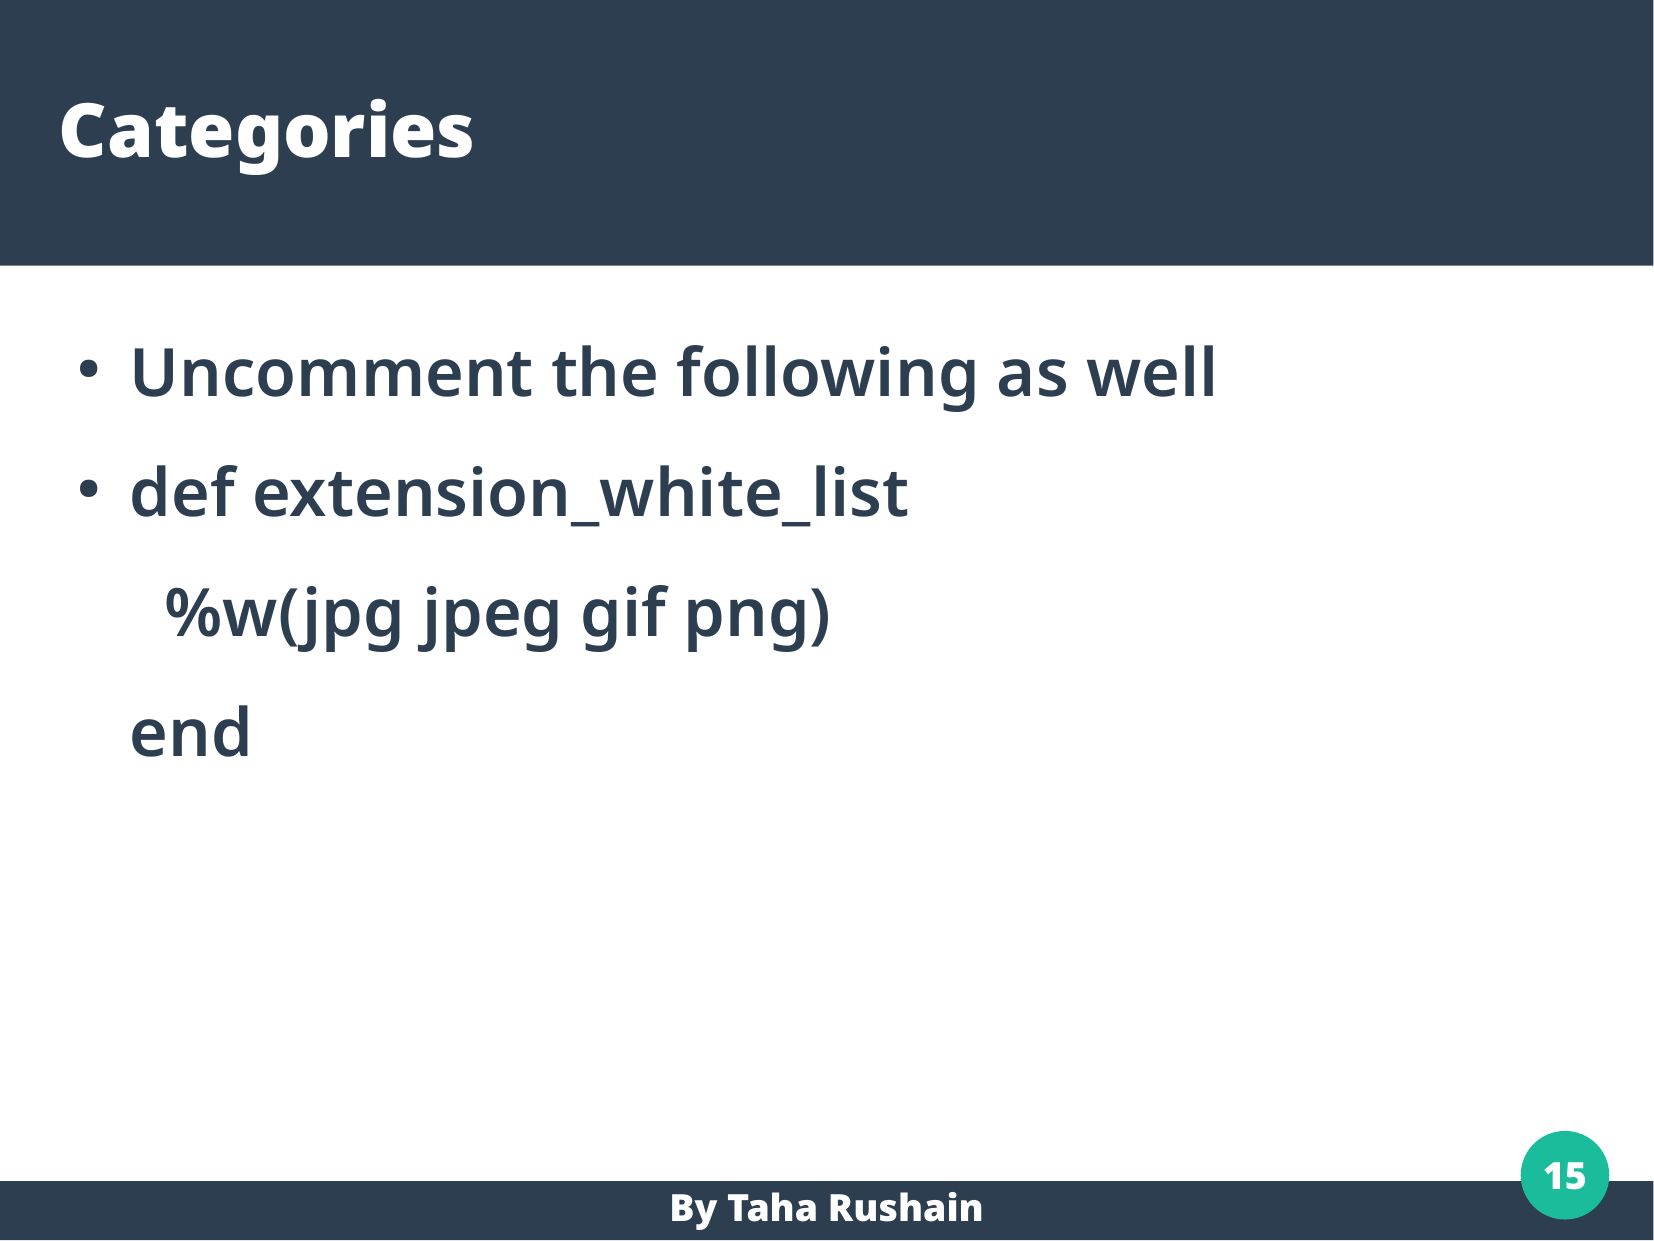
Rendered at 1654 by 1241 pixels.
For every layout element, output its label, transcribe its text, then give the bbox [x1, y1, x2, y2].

list Uncomment the following as well def extension_white_list %w(jpg jpeg gif png) end [59, 324, 1595, 1152]
title Categories [59, 49, 1595, 207]
